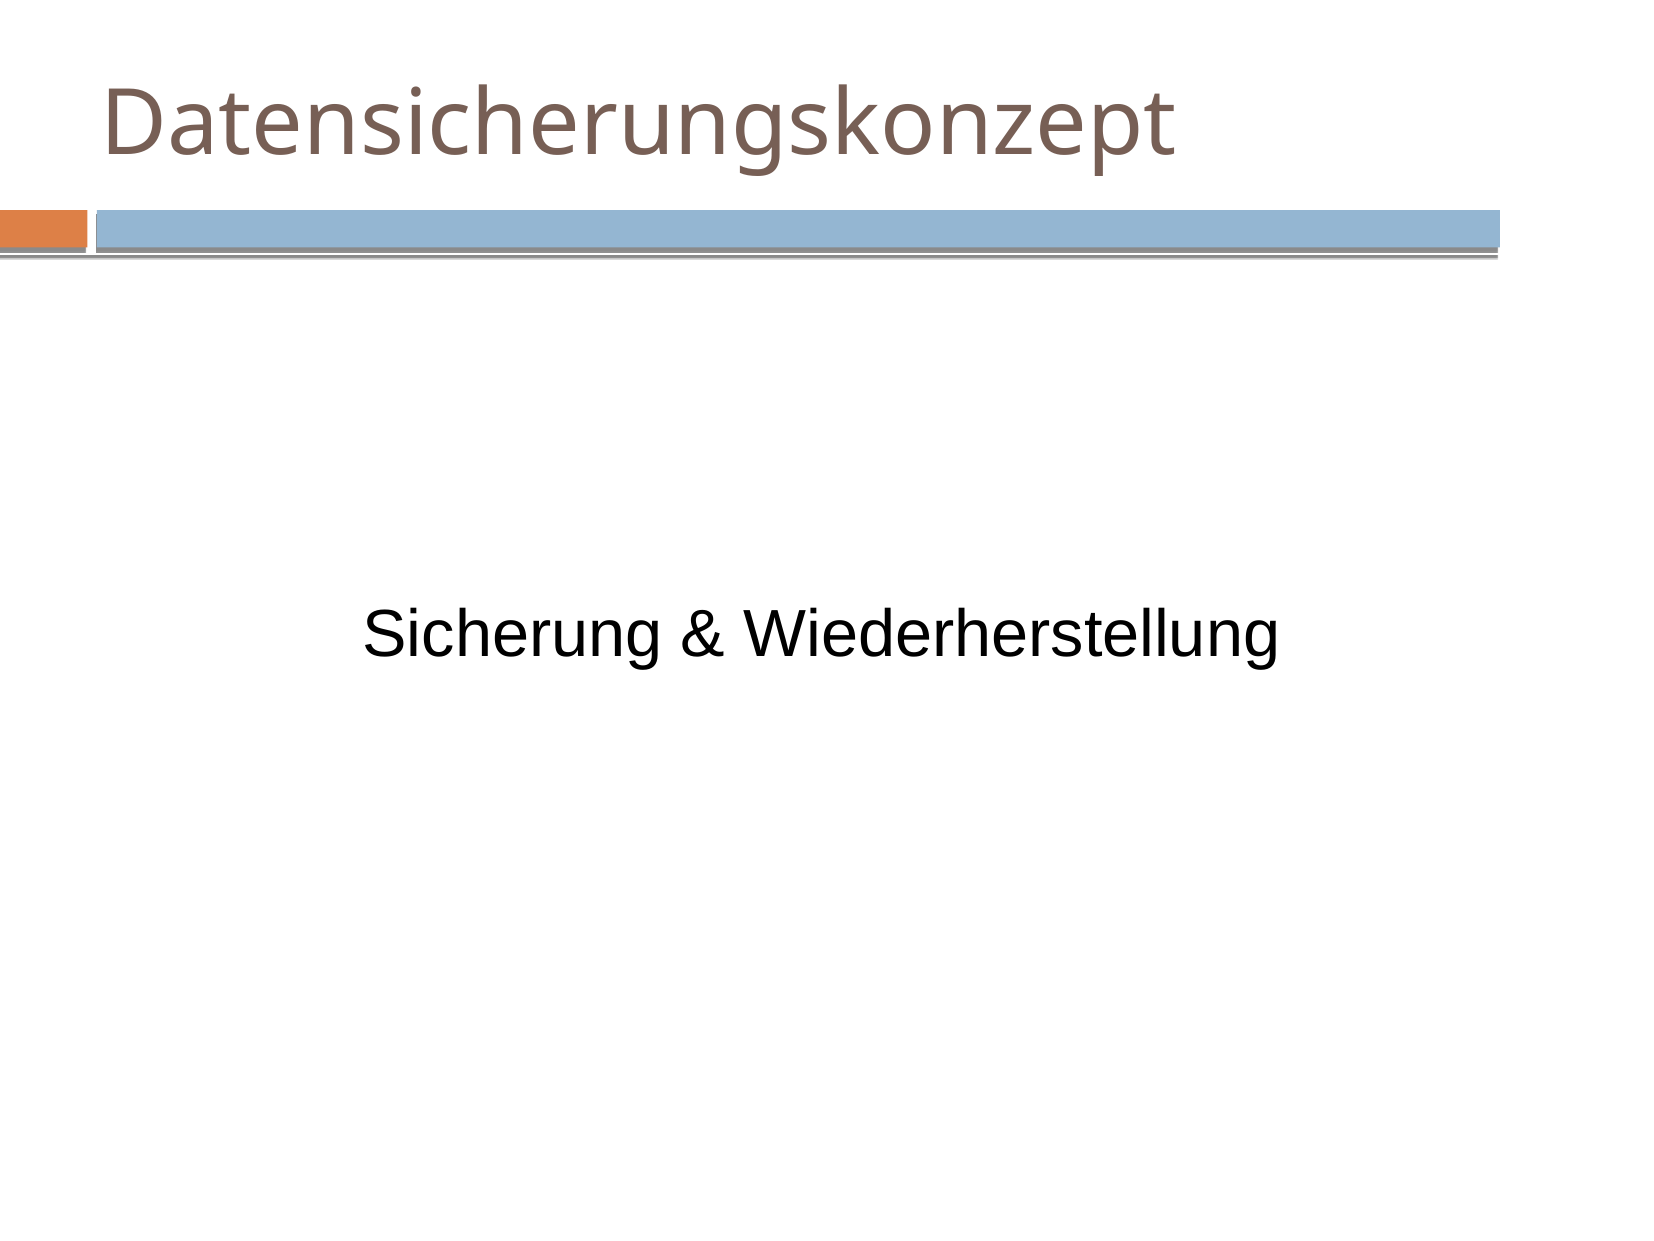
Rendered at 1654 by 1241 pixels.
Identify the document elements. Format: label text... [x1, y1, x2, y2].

text_box Sicherung & Wiederherstellung [312, 588, 1300, 721]
title Datensicherungskonzept [100, 37, 1438, 200]
